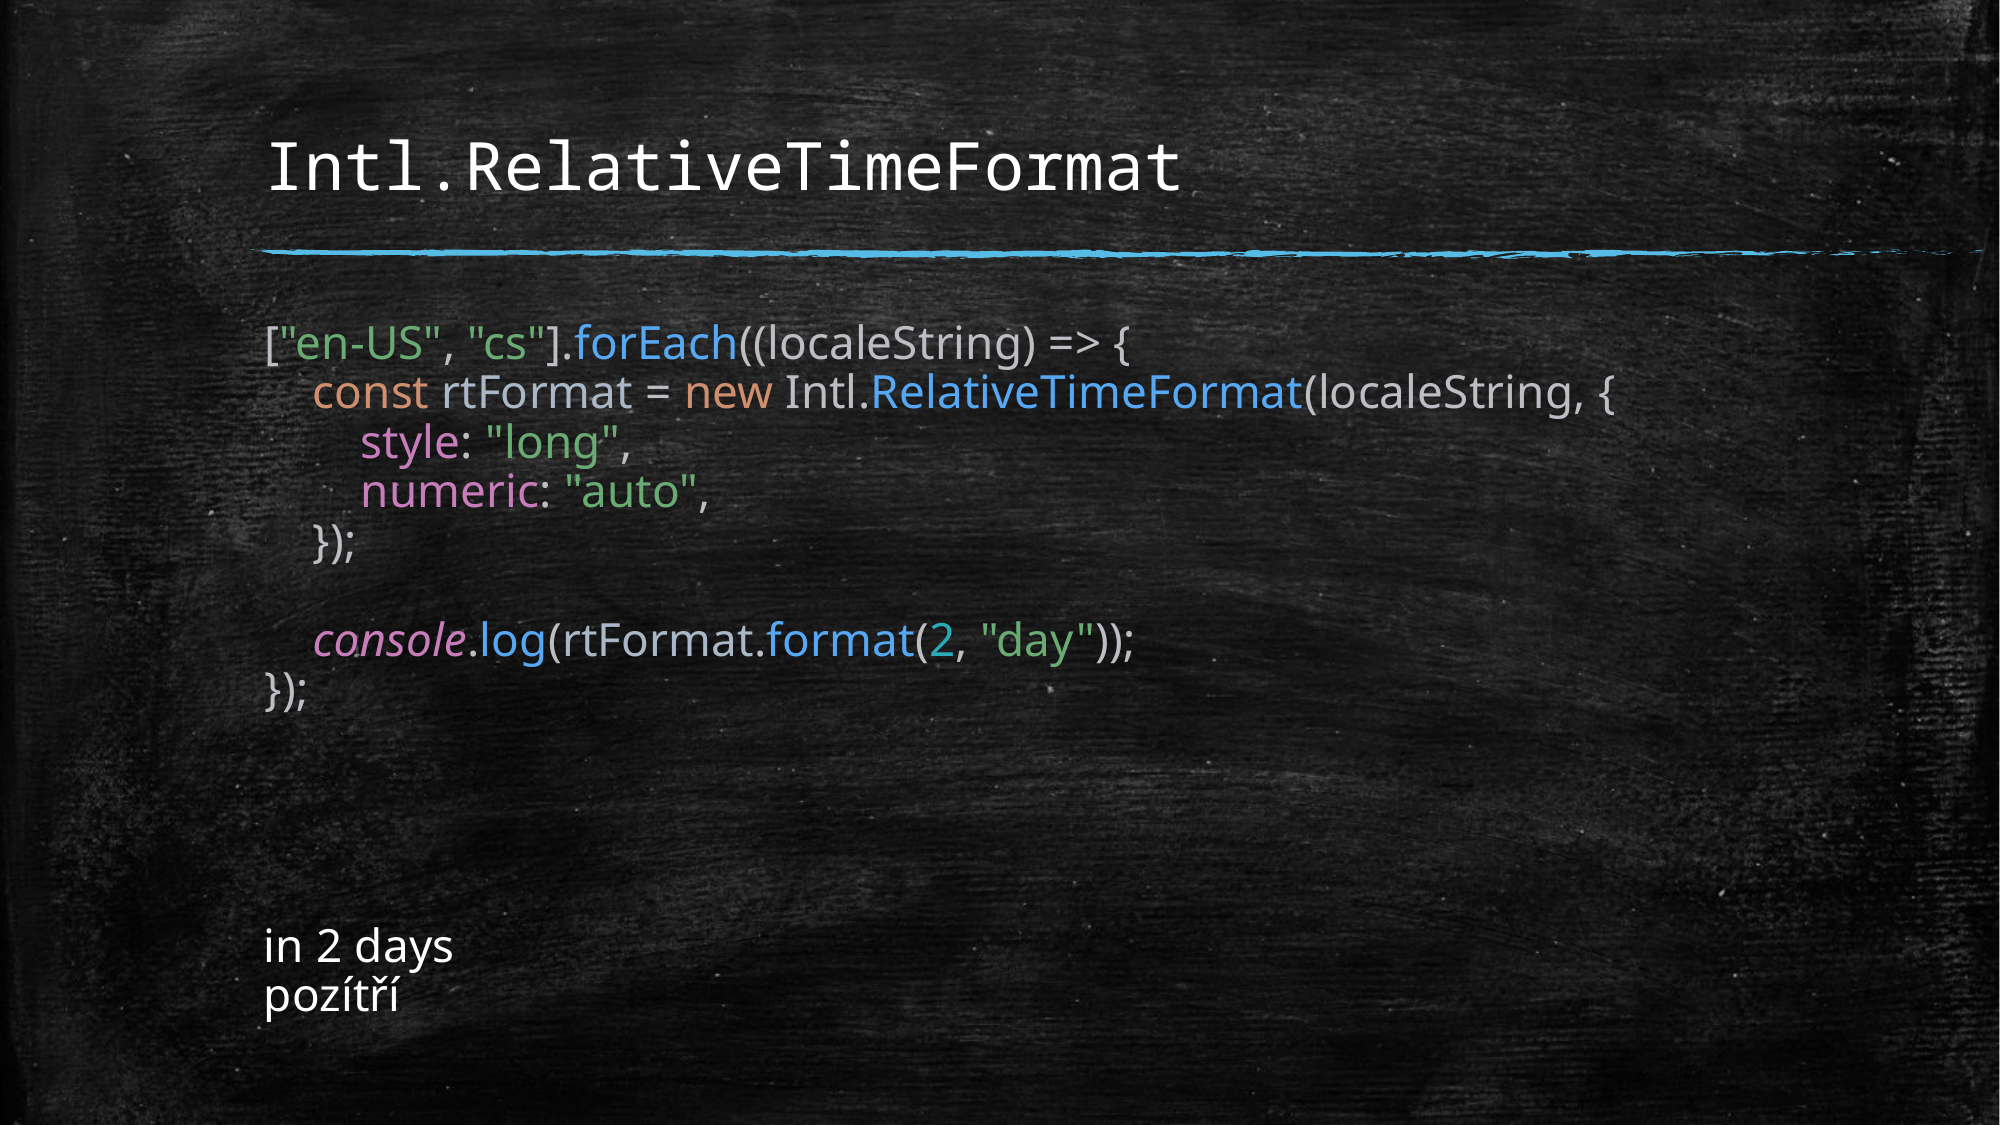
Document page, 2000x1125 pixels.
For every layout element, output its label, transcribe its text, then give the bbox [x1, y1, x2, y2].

list ["en-US", "cs"].forEach((localeString) => { const rtFormat = new Intl.RelativeTimeFormat(localeString, { style: "long", numeric: "auto", }); console.log(rtFormat.format(2, "day")); }); [249, 312, 1750, 913]
title Intl.RelativeTimeFormat [249, 45, 1750, 213]
list in 2 days pozítří [248, 915, 1749, 1066]
picture [0, 0, 2000, 1125]
